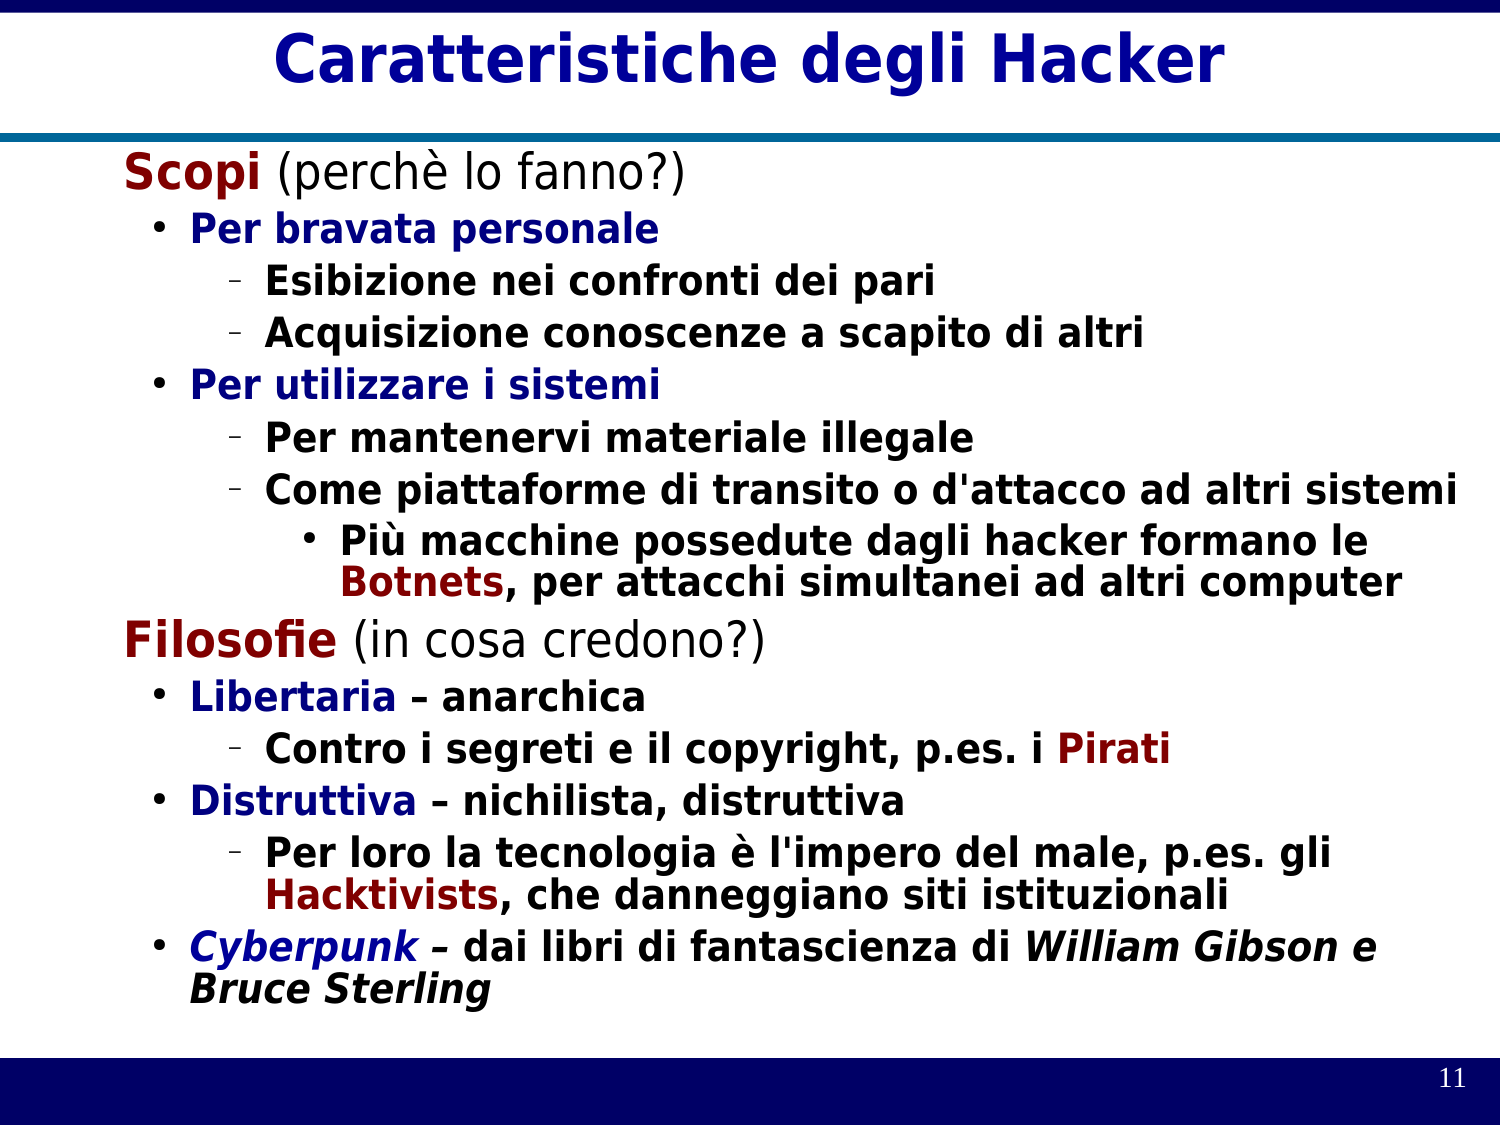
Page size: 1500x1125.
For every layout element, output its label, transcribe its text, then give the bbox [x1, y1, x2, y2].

title Caratteristiche degli Hacker [62, 0, 1438, 126]
list Scopi (perchè lo fanno?) Per bravata personale Esibizione nei confronti dei pari Acquisizione conoscenze a scapito di altri Per utilizzare i sistemi Per mantenervi materiale illegale Come piattaforme di transito o d'attacco ad altri sistemi Più macchine possedute dagli hacker formano le Botnets, per attacchi simultanei ad altri computer Filosofie (in cosa credono?) Libertaria – anarchica Contro i segreti e il copyright, p.es. i Pirati Distruttiva – nichilista, distruttiva Per loro la tecnologia è l'impero del male, p.es. gli Hacktivists, che danneggiano siti istituzionali Cyberpunk – dai libri di fantascienza di William Gibson e Bruce Sterling [2, 149, 1471, 1096]
